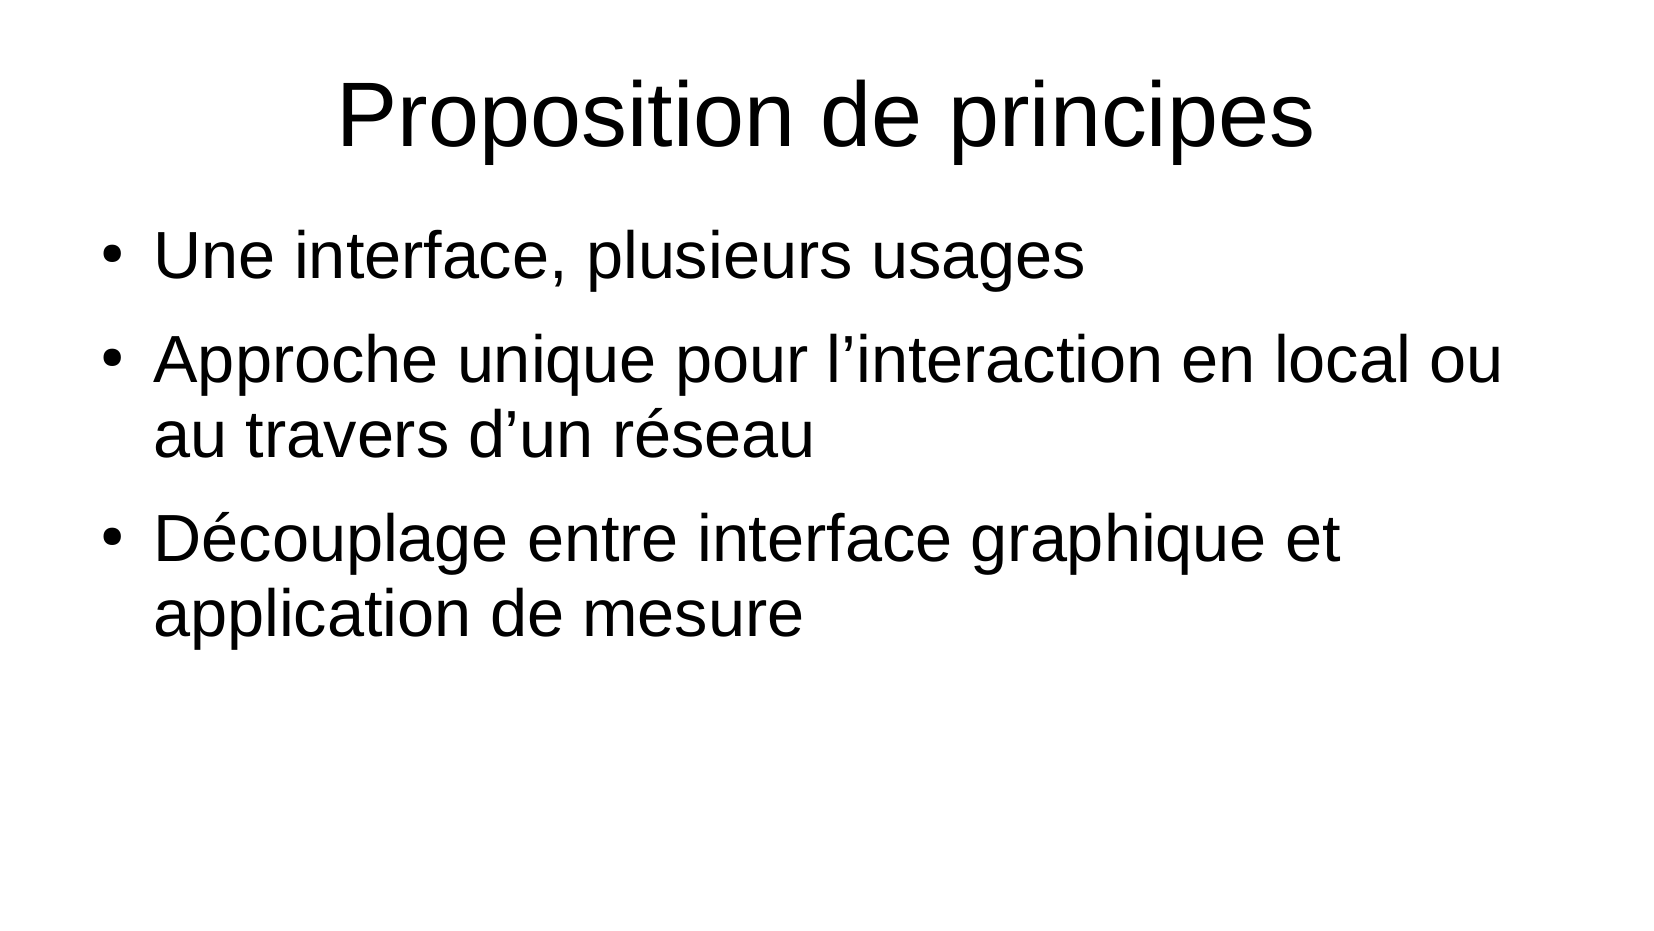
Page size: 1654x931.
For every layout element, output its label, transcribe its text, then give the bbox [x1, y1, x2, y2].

list Une interface, plusieurs usages Approche unique pour l’interaction en local ou au travers d’un réseau Découplage entre interface graphique et application de mesure [82, 217, 1571, 758]
title Proposition de principes [82, 37, 1571, 193]
